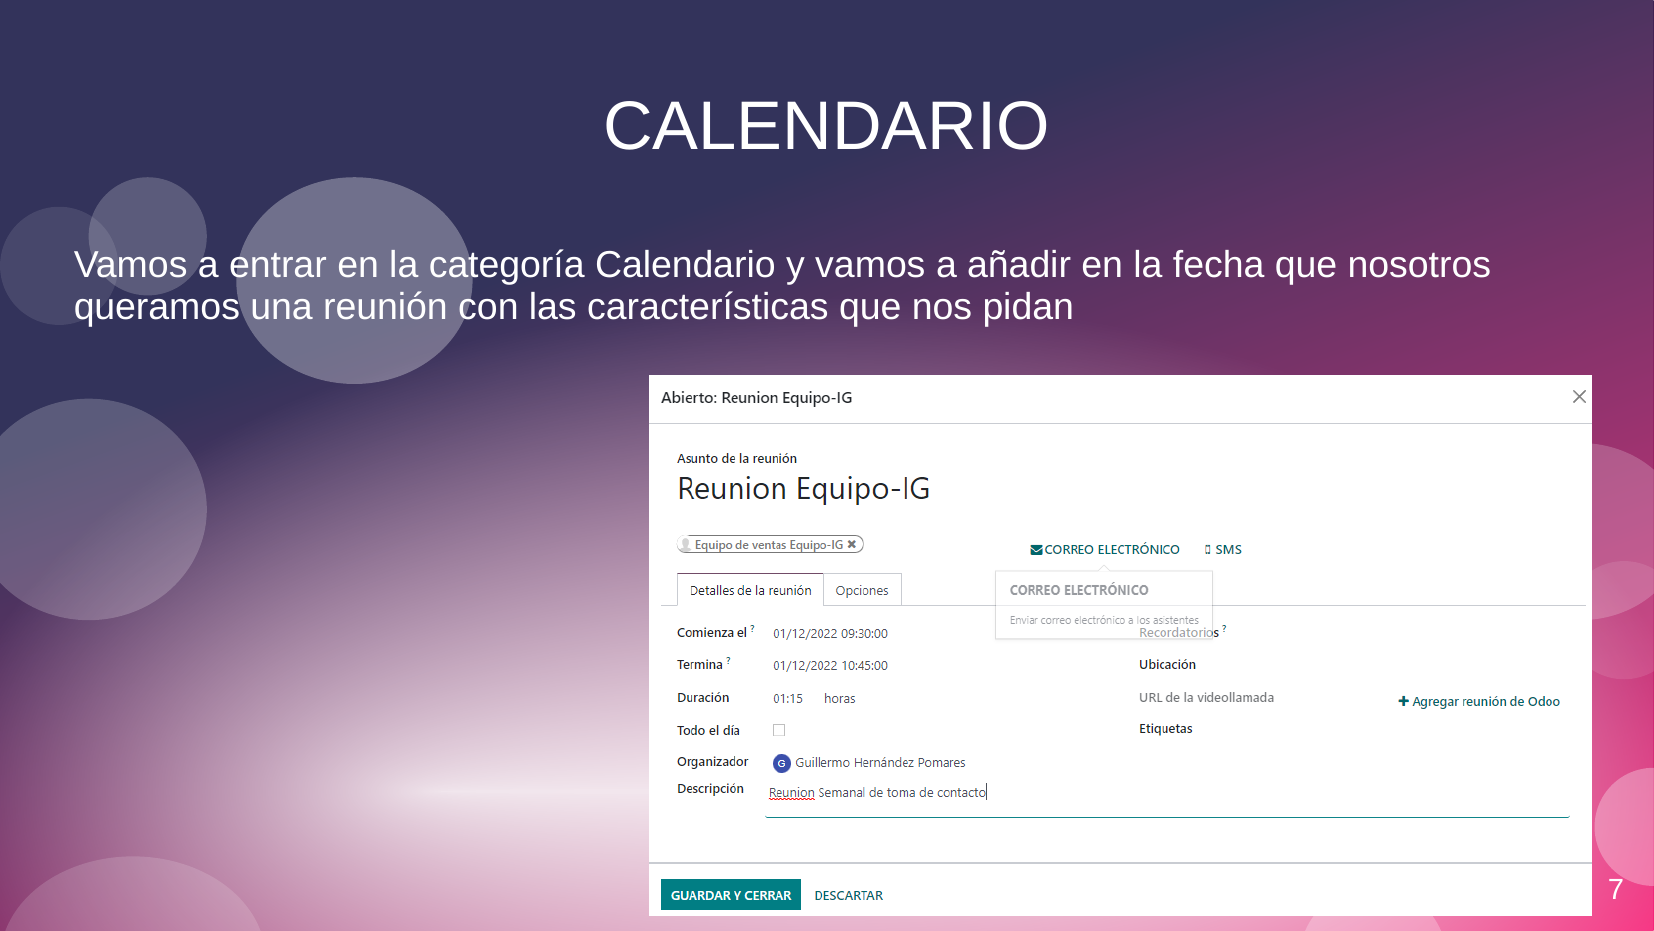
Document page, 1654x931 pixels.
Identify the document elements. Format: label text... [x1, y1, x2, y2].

picture [649, 375, 1592, 916]
title CALENDARIO [88, 44, 1565, 207]
text_box Vamos a entrar en la categoría Calendario y vamos a añadir en la fecha que nosotros queramos una reunión con las características que nos pidan [59, 236, 1595, 335]
